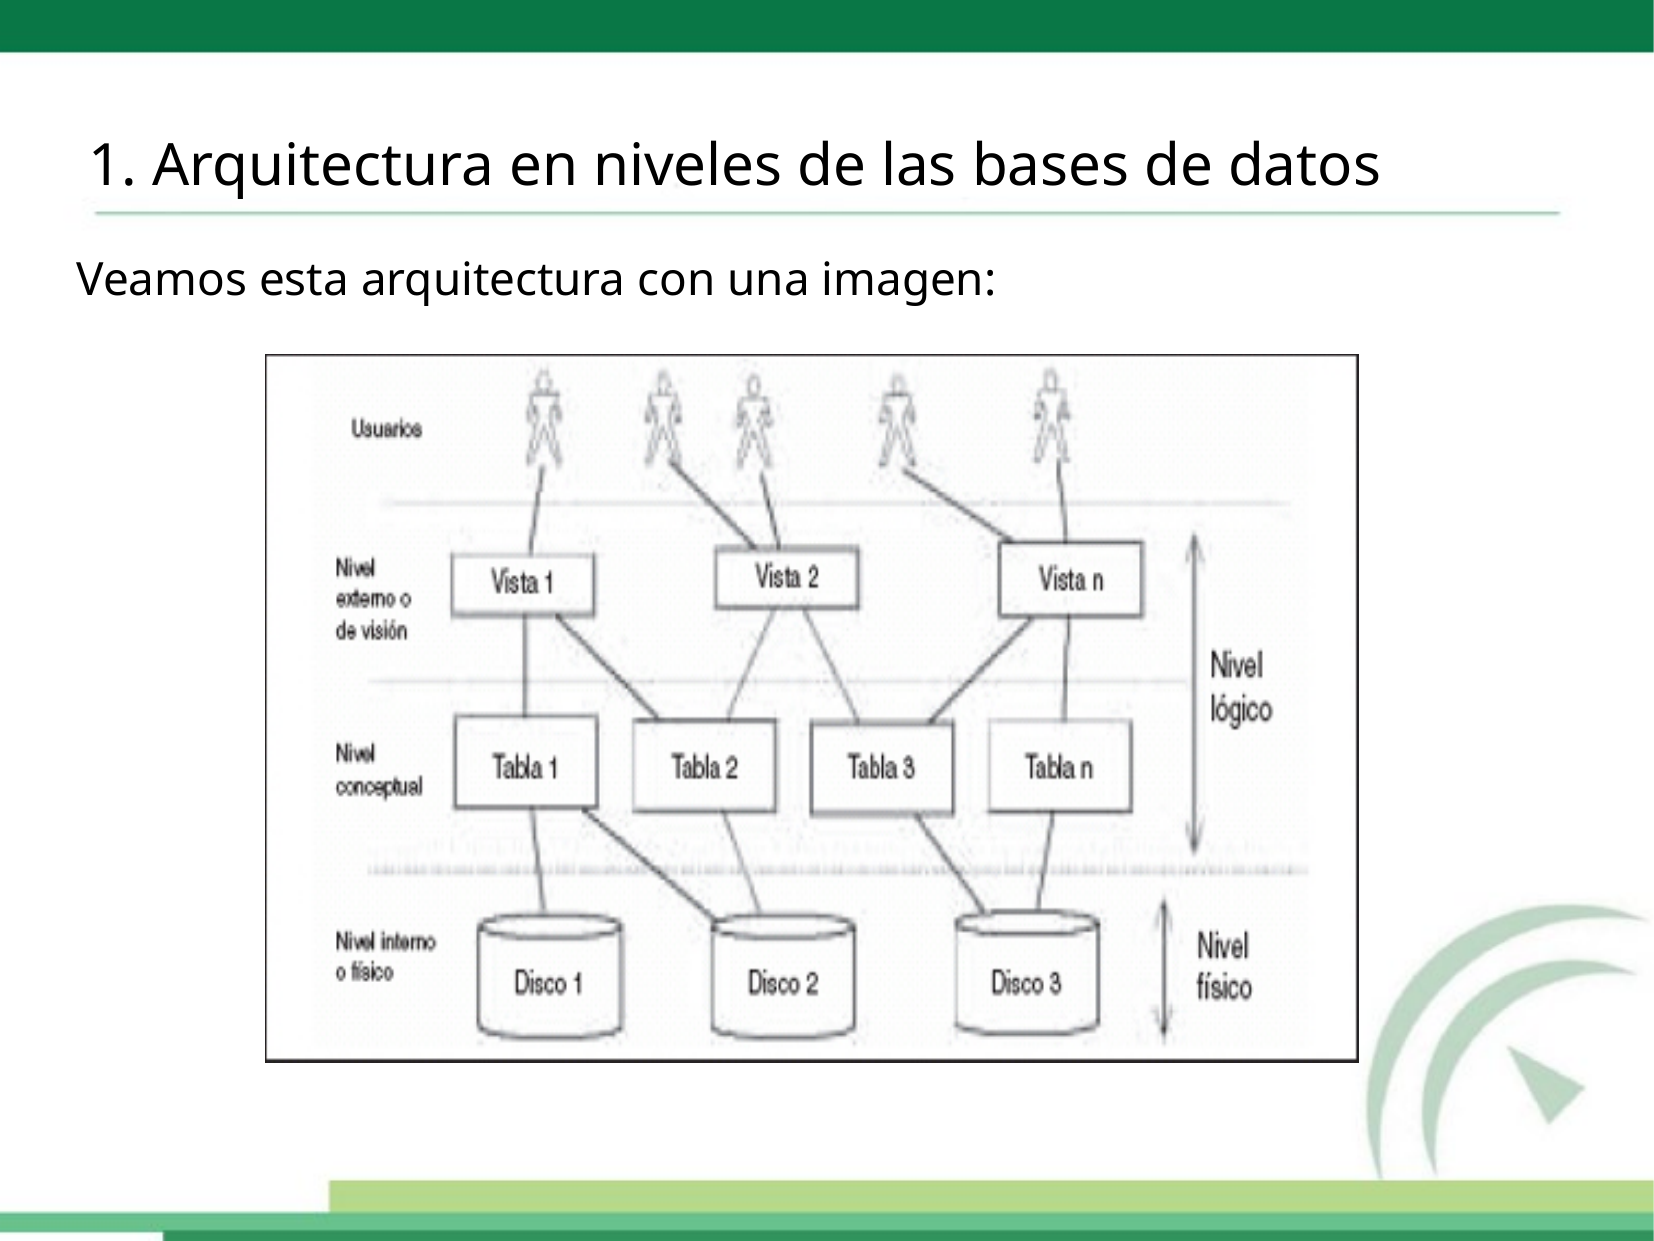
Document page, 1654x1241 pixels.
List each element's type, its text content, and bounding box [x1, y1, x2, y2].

picture [0, 0, 1654, 1241]
list Veamos esta arquitectura con una imagen: [76, 246, 1595, 1051]
title 1. Arquitectura en niveles de las bases de datos [88, 58, 1577, 246]
